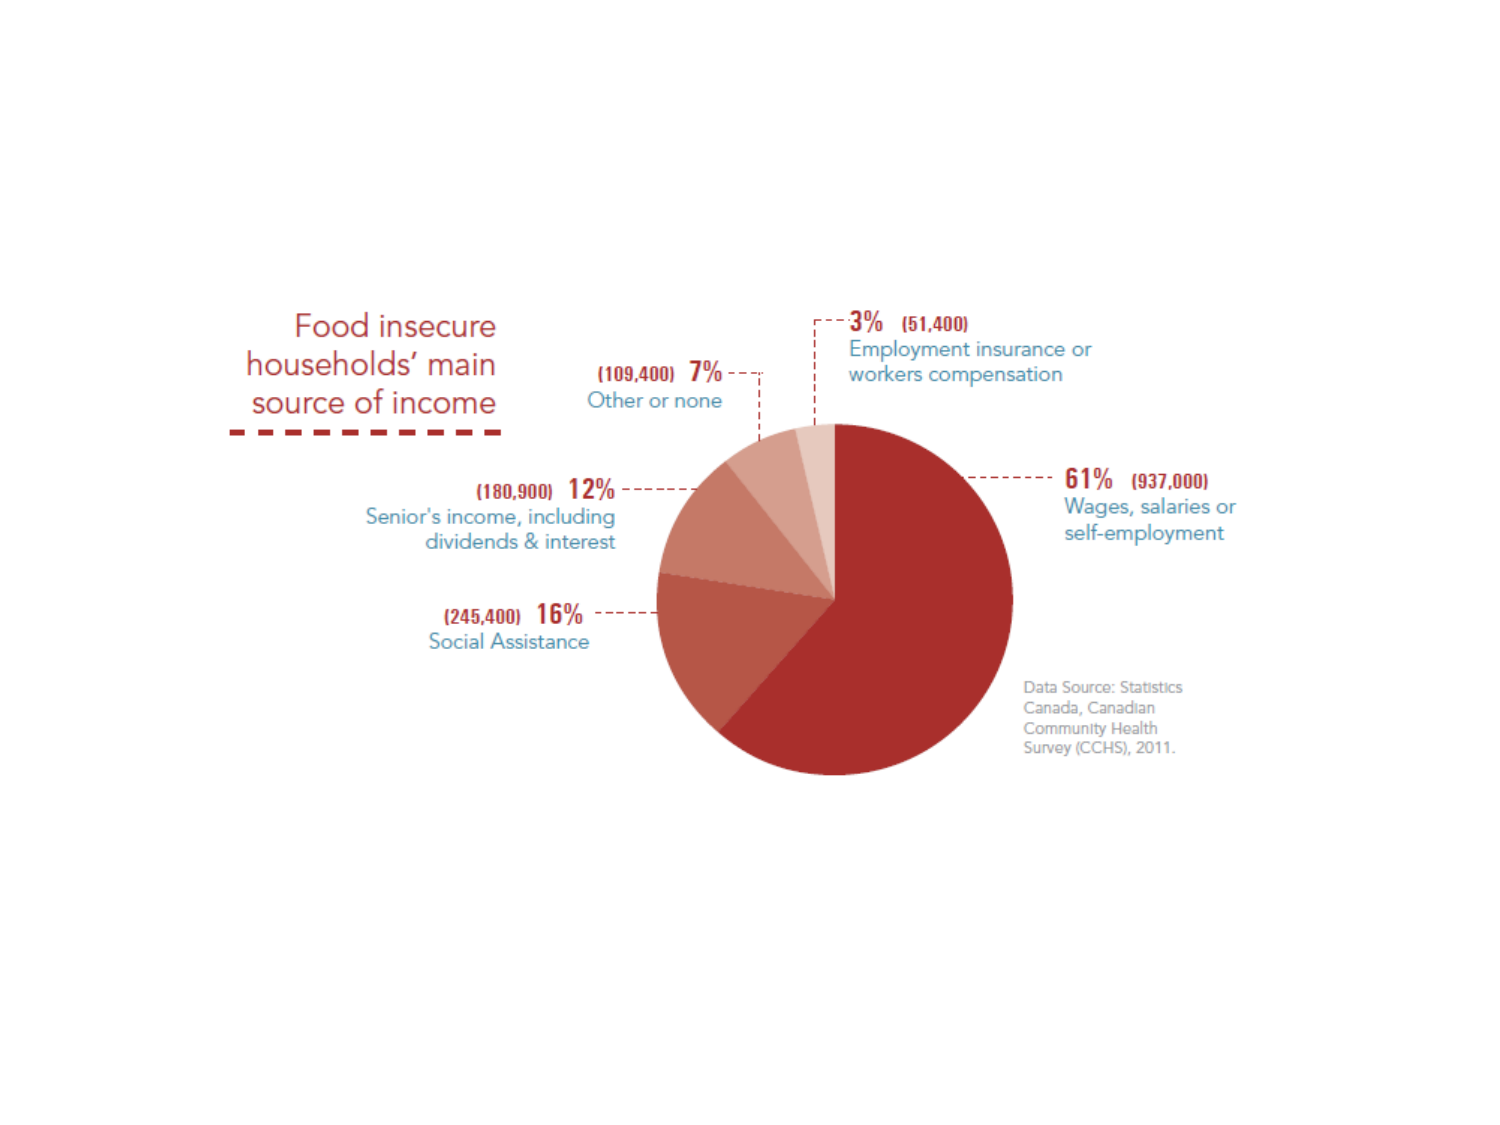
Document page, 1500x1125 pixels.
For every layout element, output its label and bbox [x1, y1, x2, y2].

picture [215, 271, 1300, 797]
